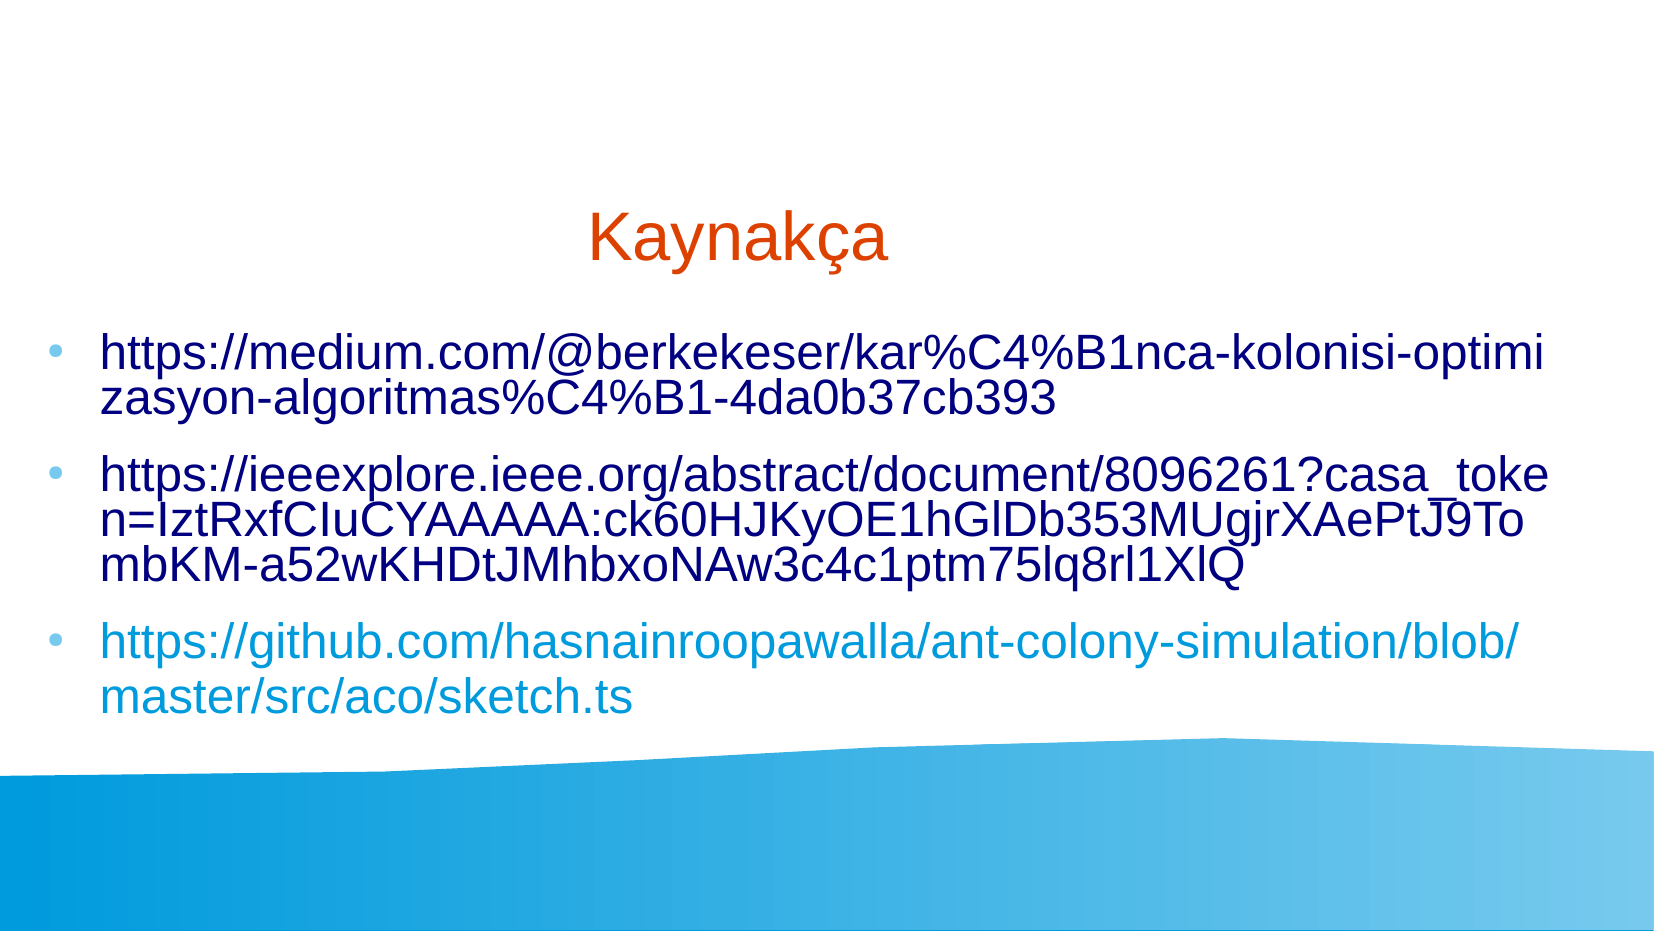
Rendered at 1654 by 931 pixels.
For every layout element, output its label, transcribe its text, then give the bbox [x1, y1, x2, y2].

list https://medium.com/@berkekeser/kar%C4%B1nca-kolonisi-optimizasyon-algoritmas%C4%B1-4da0b37cb393 https://ieeexplore.ieee.org/abstract/document/8096261?casa_token=IztRxfCIuCYAAAAA:ck60HJKyOE1hGlDb353MUgjrXAePtJ9TombKM-a52wKHDtJMhbxoNAw3c4c1ptm75lq8rl1XlQ https://github.com/hasnainroopawalla/ant-colony-simulation/blob/master/src/aco/sketch.ts [29, 324, 1565, 591]
title Kaynakça [0, 147, 1477, 325]
